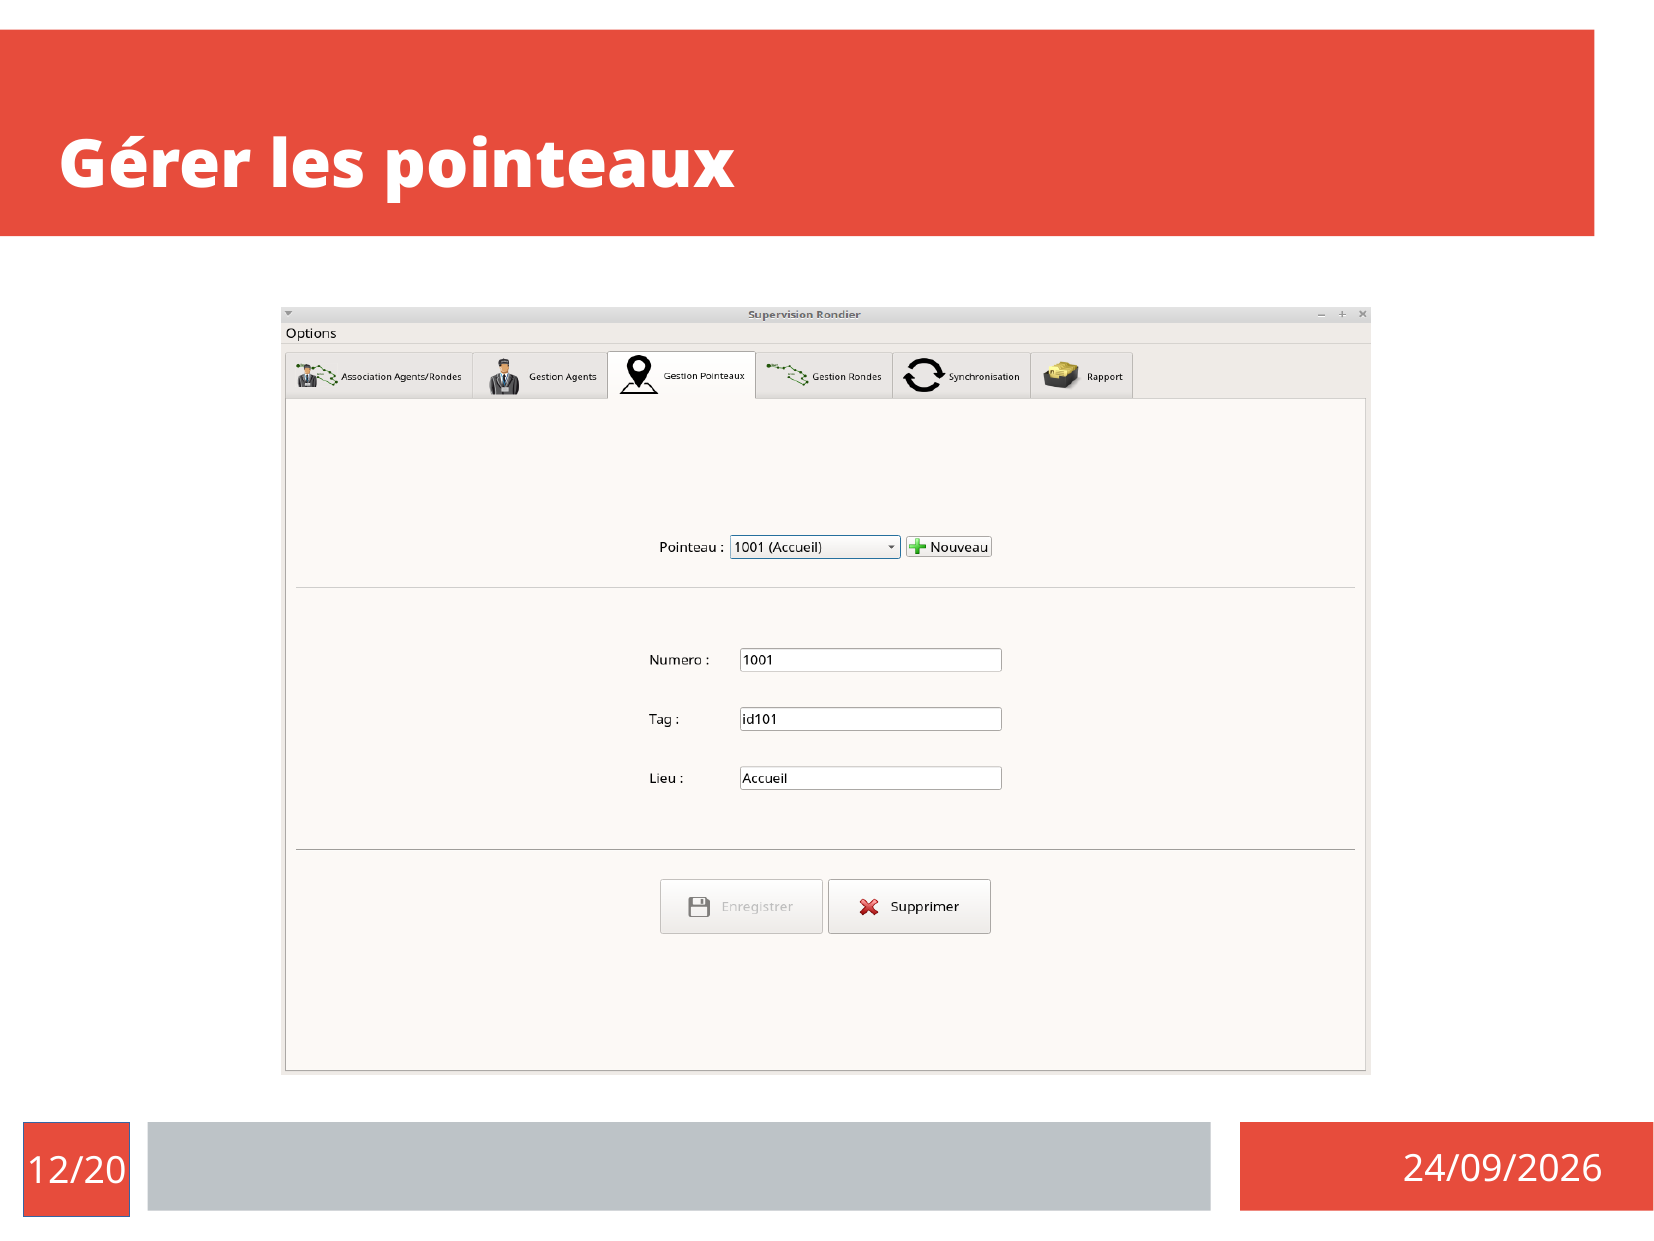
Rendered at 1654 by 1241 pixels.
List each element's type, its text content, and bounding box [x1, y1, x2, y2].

picture [281, 307, 1371, 1075]
text_box 27/01/2020 [1388, 1133, 1634, 1196]
title Gérer les pointeaux [59, 59, 1595, 207]
text_box <numéro>/20 [23, 1122, 130, 1217]
